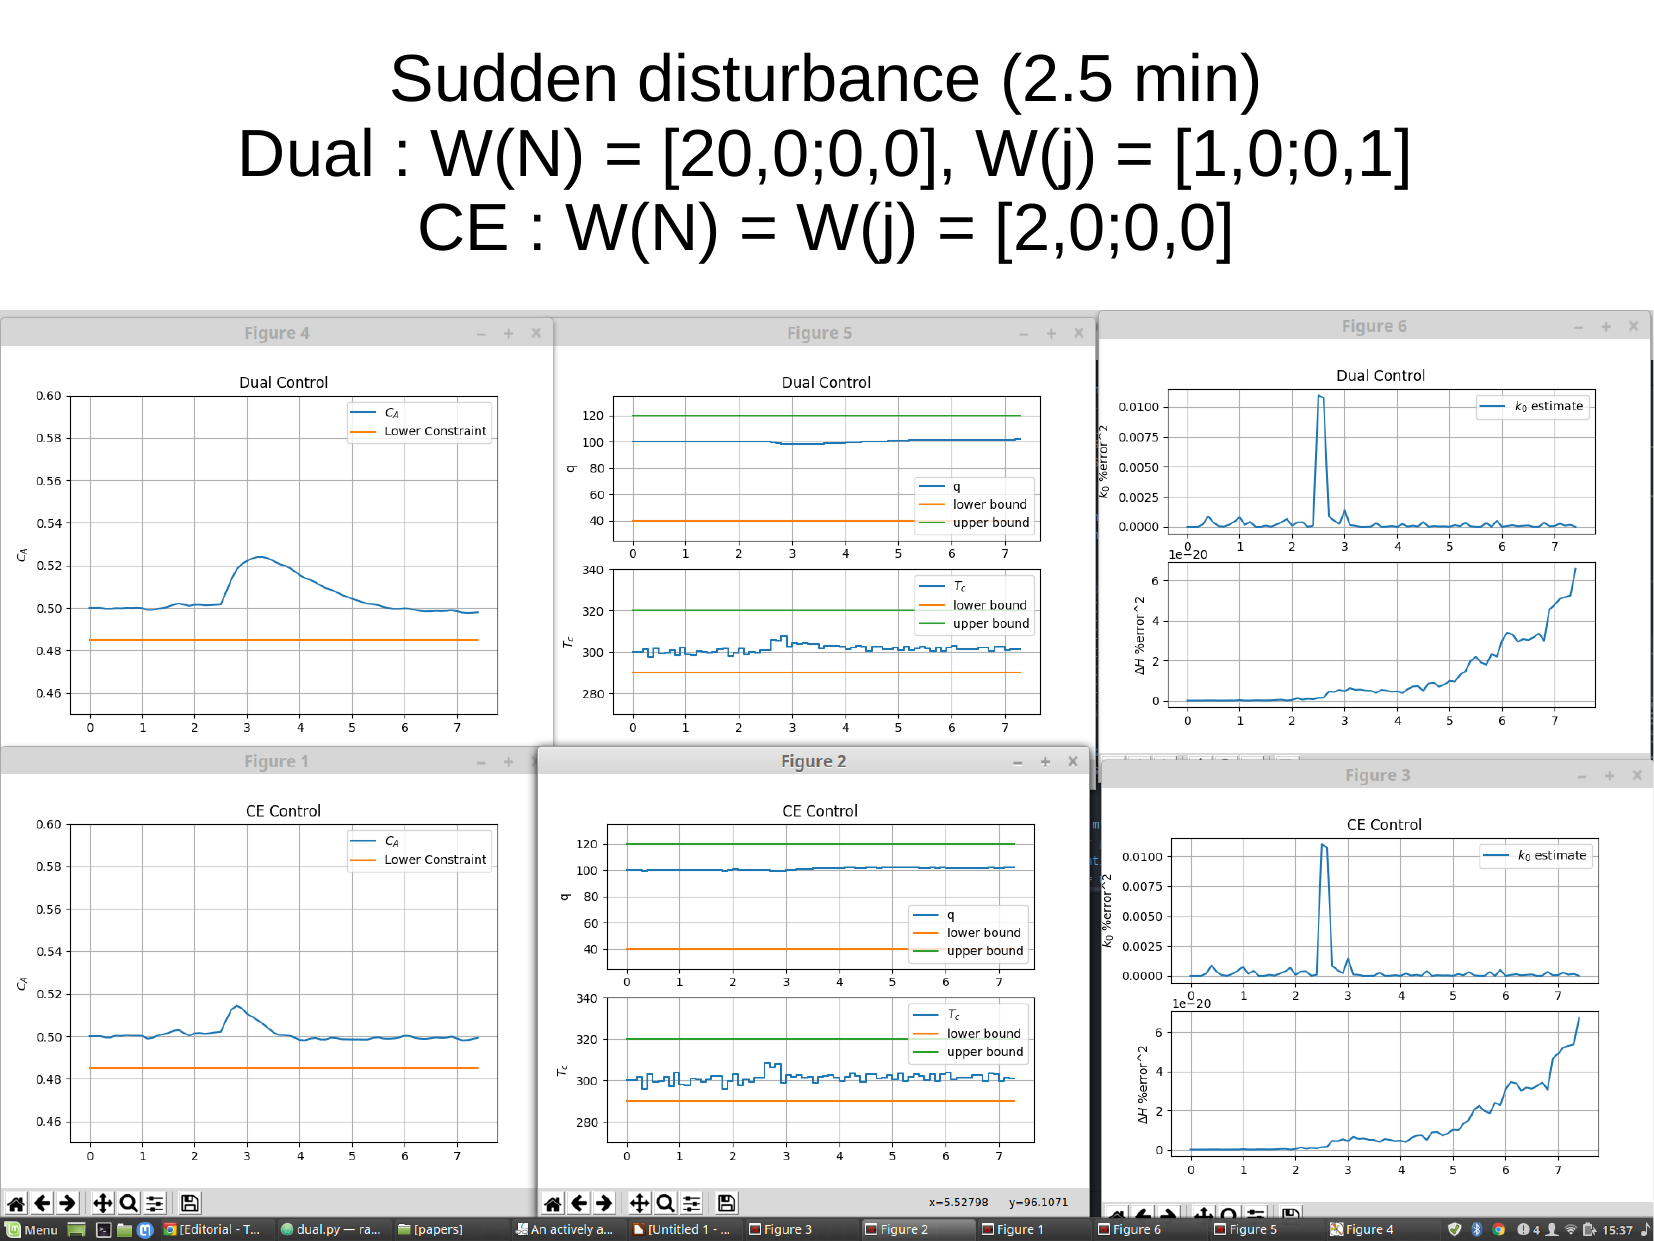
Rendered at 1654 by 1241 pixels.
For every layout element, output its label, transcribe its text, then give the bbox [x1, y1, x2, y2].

title Sudden disturbance (2.5 min) Dual : W(N) = [20,0;0,0], W(j) = [1,0;0,1] CE : W(N) = W(j) = [2,0;0,0] [82, 40, 1571, 266]
picture [0, 310, 1654, 1241]
